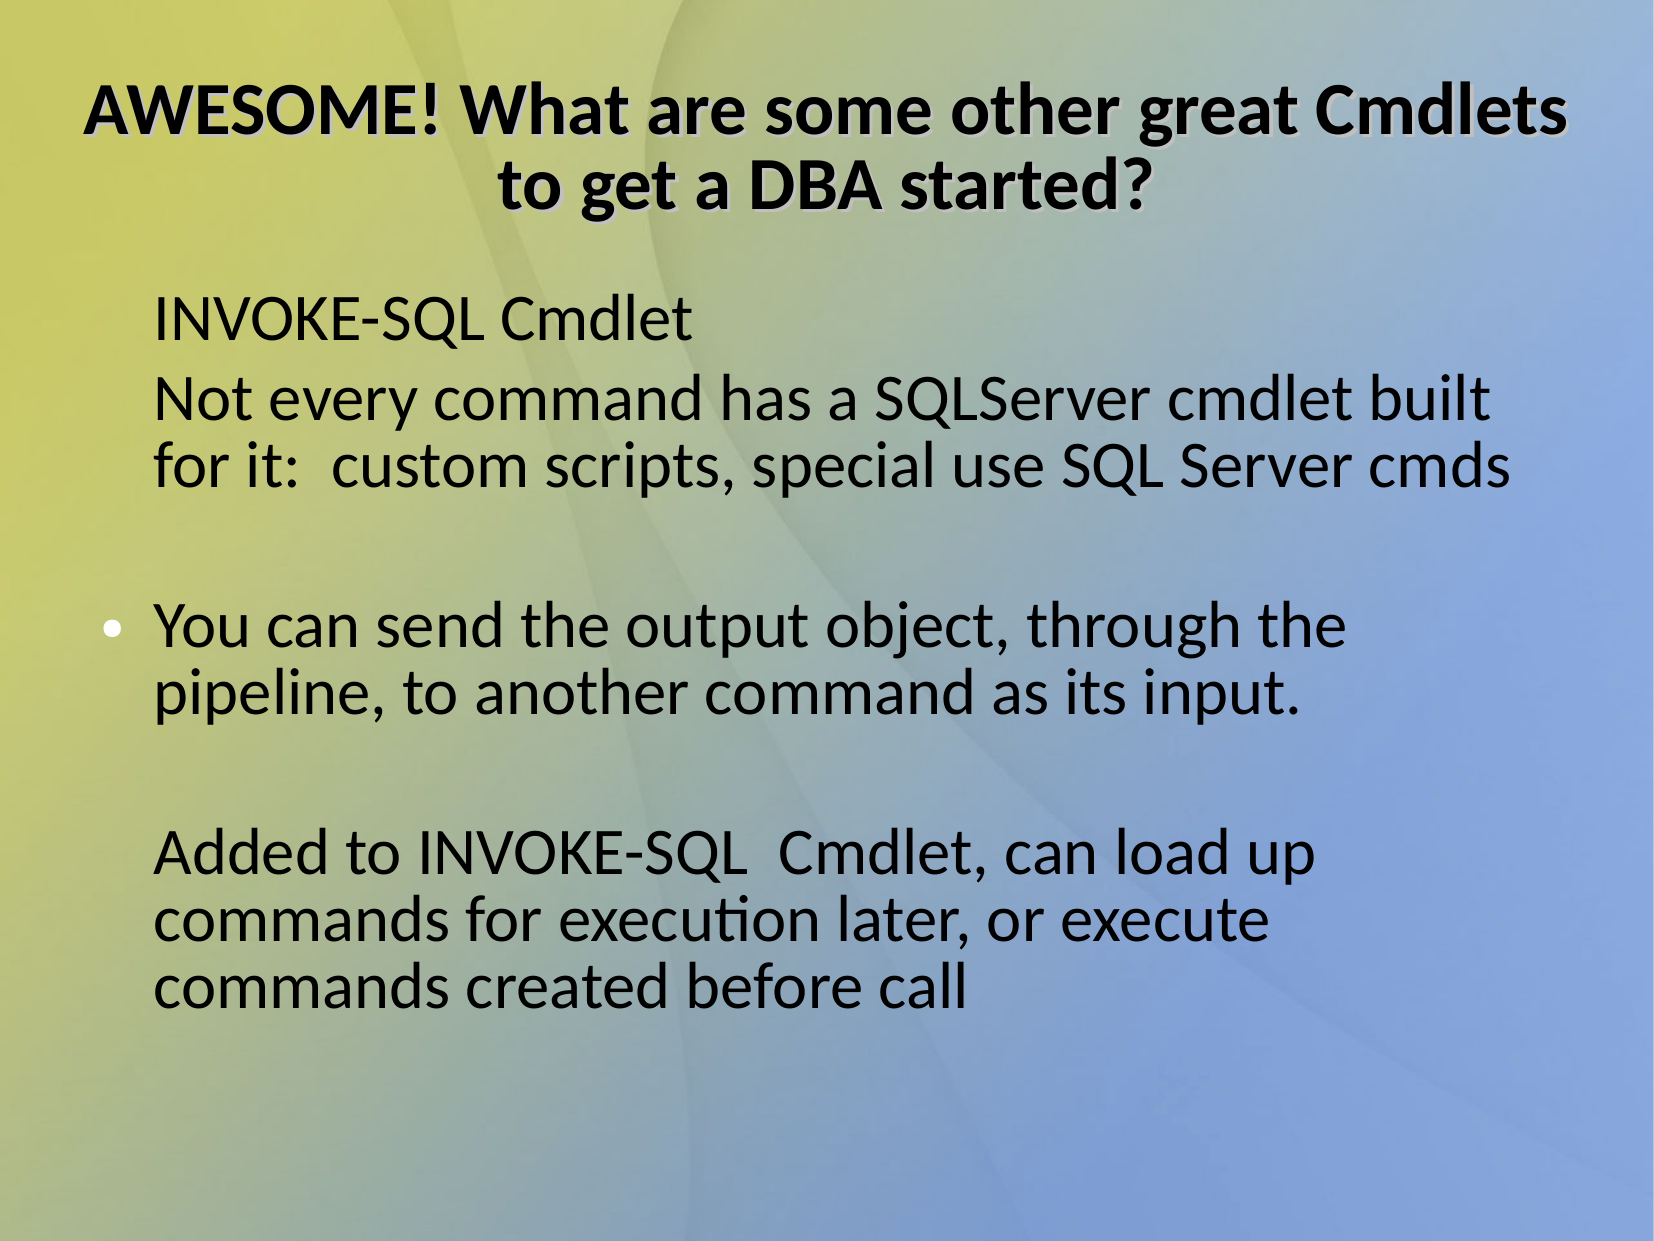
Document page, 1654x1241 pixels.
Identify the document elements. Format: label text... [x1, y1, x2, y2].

picture [0, 0, 1654, 1241]
title AWESOME! What are some other great Cmdlets to get a DBA started? [82, 49, 1571, 257]
list INVOKE-SQL Cmdlet Not every command has a SQLServer cmdlet built for it: custom scripts, special use SQL Server cmds You can send the output object, through the pipeline, to another command as its input. Added to INVOKE-SQL Cmdlet, can load up commands for execution later, or execute commands created before call [82, 290, 1571, 1025]
